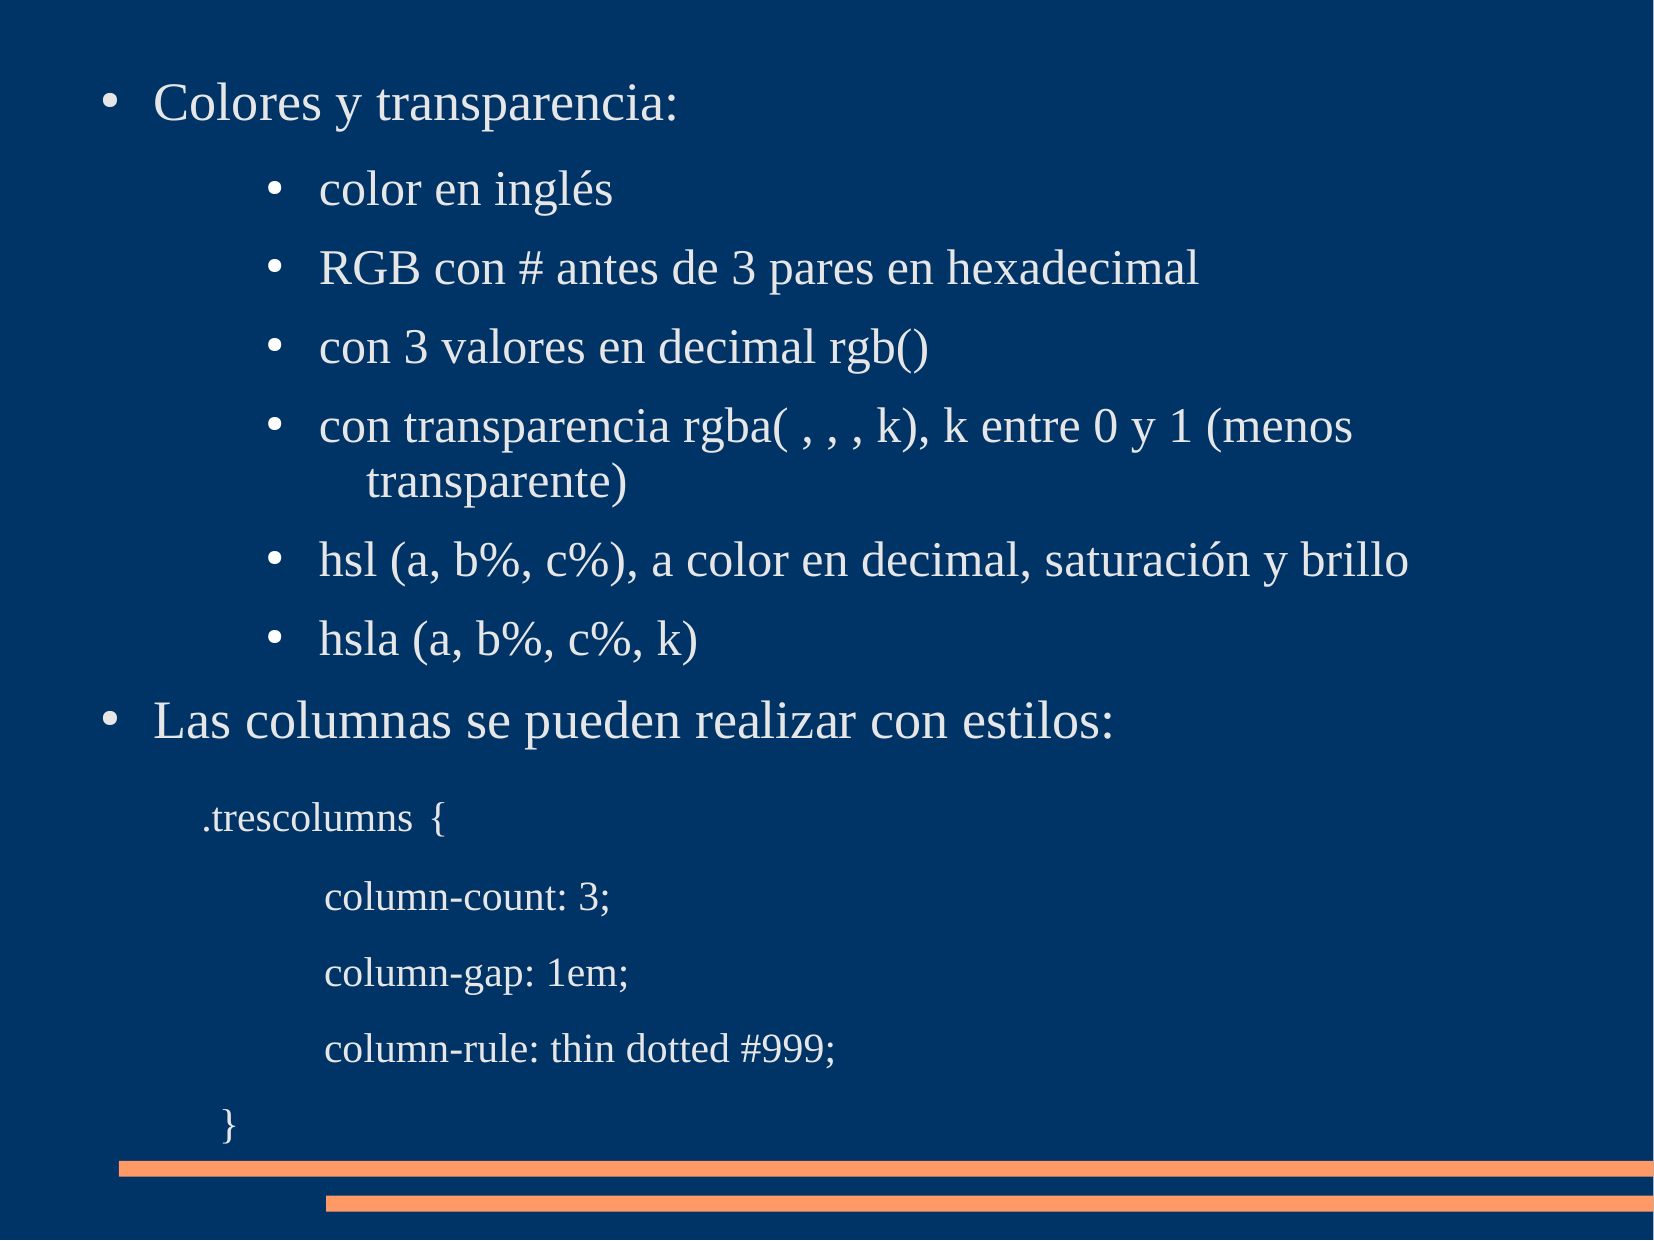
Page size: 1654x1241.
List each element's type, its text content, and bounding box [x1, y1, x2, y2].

list Colores y transparencia: color en inglés RGB con # antes de 3 pares en hexadecimal con 3 valores en decimal rgb() con transparencia rgba( , , , k), k entre 0 y 1 (menos transparente) hsl (a, b%, c%), a color en decimal, saturación y brillo hsla (a, b%, c%, k) Las columnas se pueden realizar con estilos: .trescolumns { column-count: 3; column-gap: 1em; column-rule: thin dotted #999; } [82, 71, 1571, 1161]
